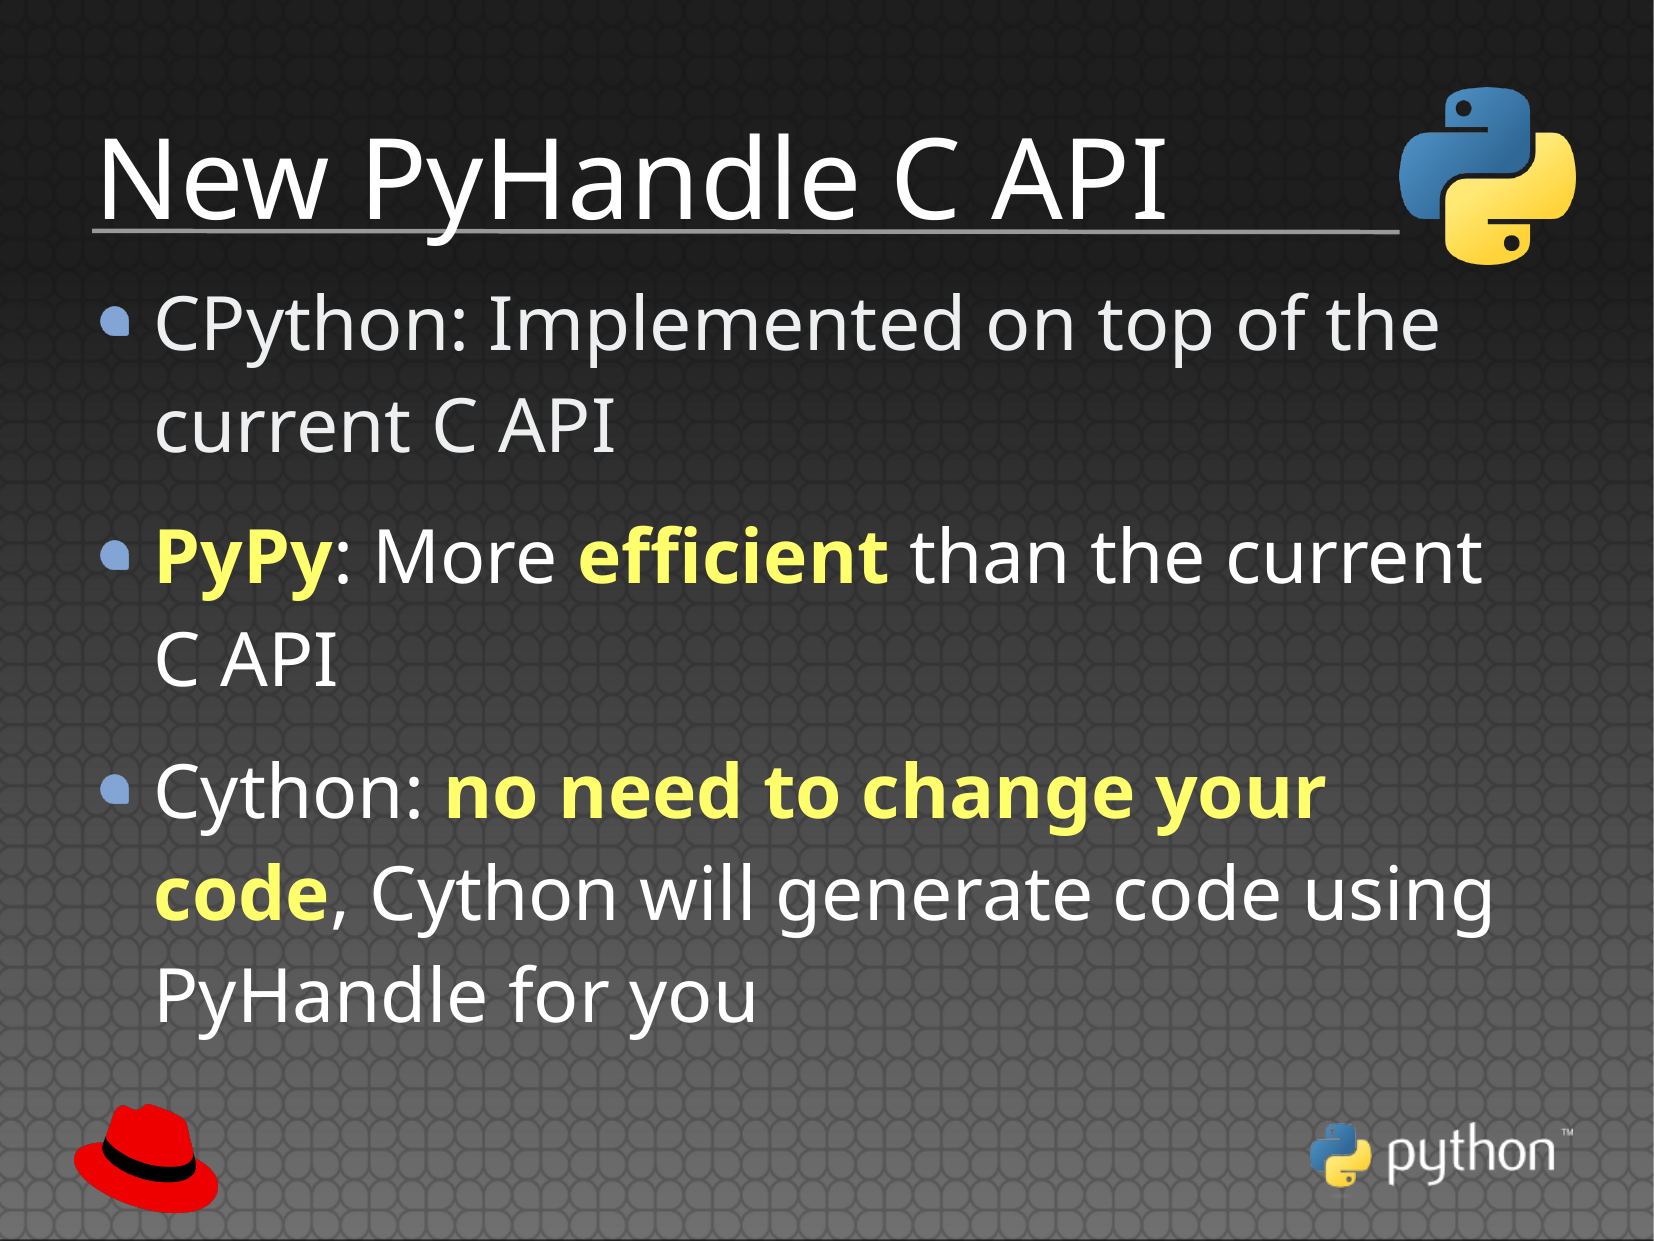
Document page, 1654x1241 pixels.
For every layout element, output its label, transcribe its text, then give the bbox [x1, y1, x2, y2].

picture [0, 0, 1654, 1241]
title New PyHandle C API [94, 100, 1426, 251]
list CPython: Implemented on top of the current C API PyPy: More efficient than the current C API Cython: no need to change your code, Cython will generate code using PyHandle for you [82, 269, 1540, 1118]
